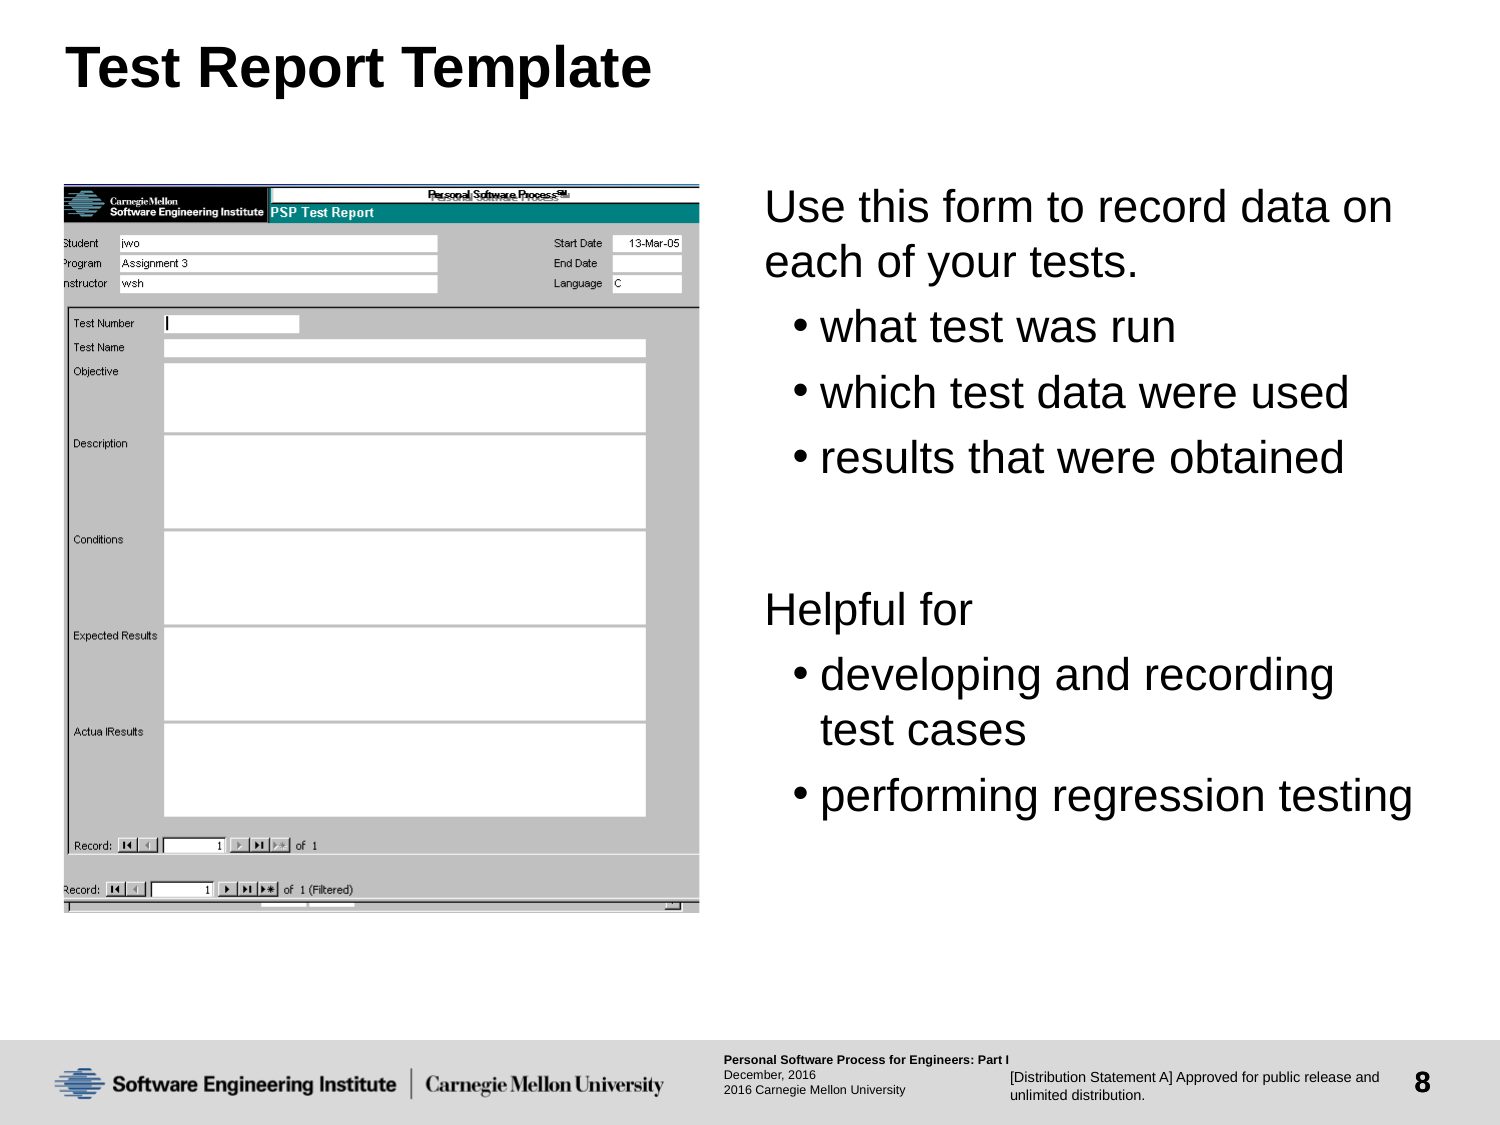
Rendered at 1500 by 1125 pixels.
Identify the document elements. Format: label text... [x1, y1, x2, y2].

list Use this form to record data on each of your tests. what test was run which test data were used results that were obtained Helpful for developing and recording test cases performing regression testing [764, 176, 1432, 996]
title Test Report Template [65, 37, 1313, 148]
picture [46, 1061, 673, 1104]
picture [63, 184, 700, 913]
